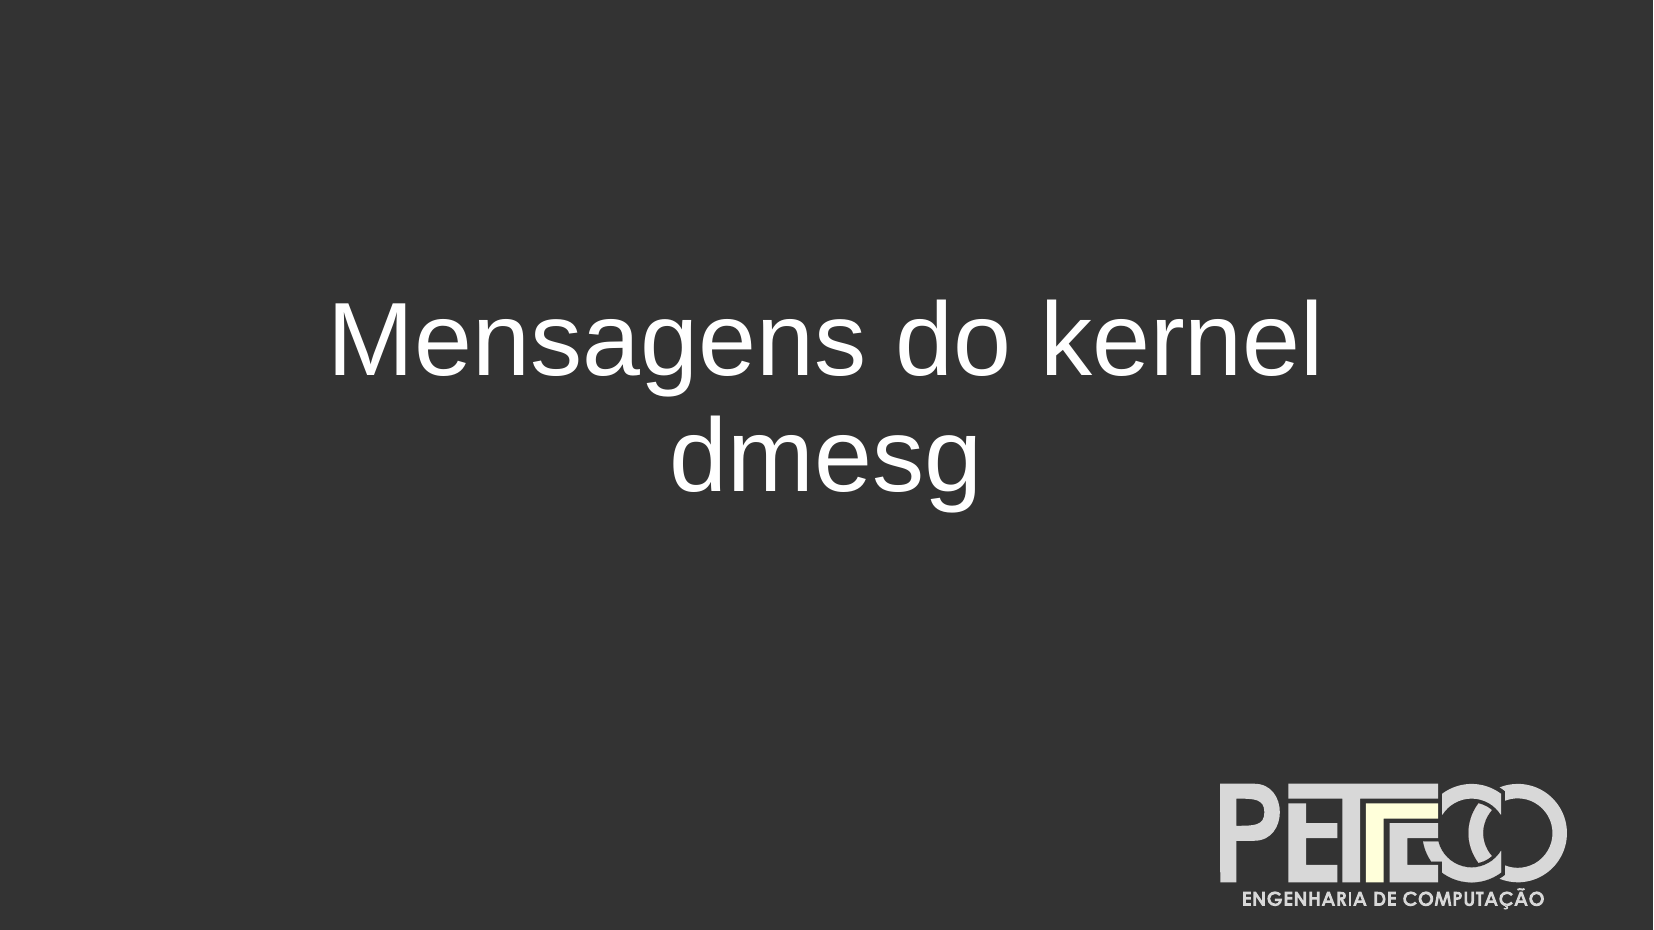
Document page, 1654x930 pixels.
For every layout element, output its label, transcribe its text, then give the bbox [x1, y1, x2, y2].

subtitle Mensagens do kernel dmesg [82, 37, 1571, 757]
